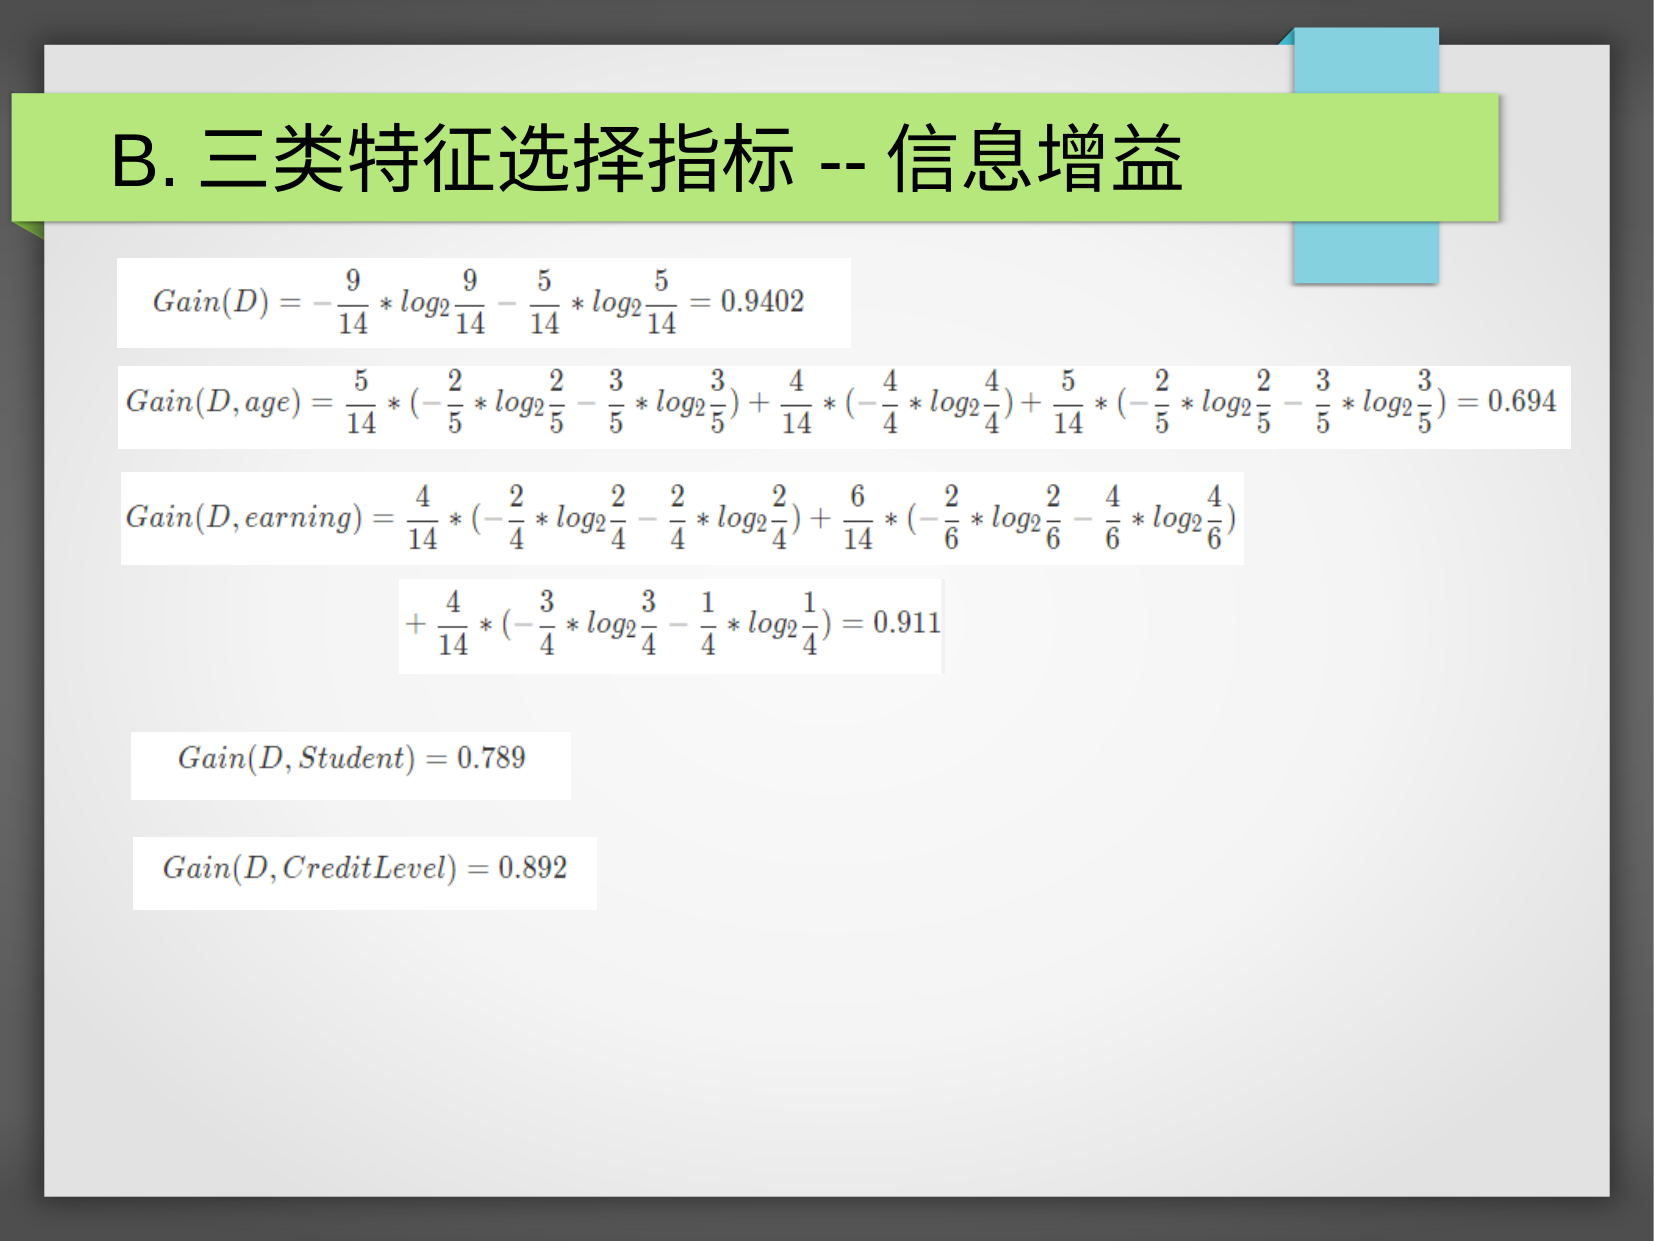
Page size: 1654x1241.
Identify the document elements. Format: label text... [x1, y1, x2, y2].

text_box [165, 578, 1430, 643]
title B.三类特征选择指标--信息增益 [82, 94, 1264, 213]
picture [0, 0, 1654, 1241]
